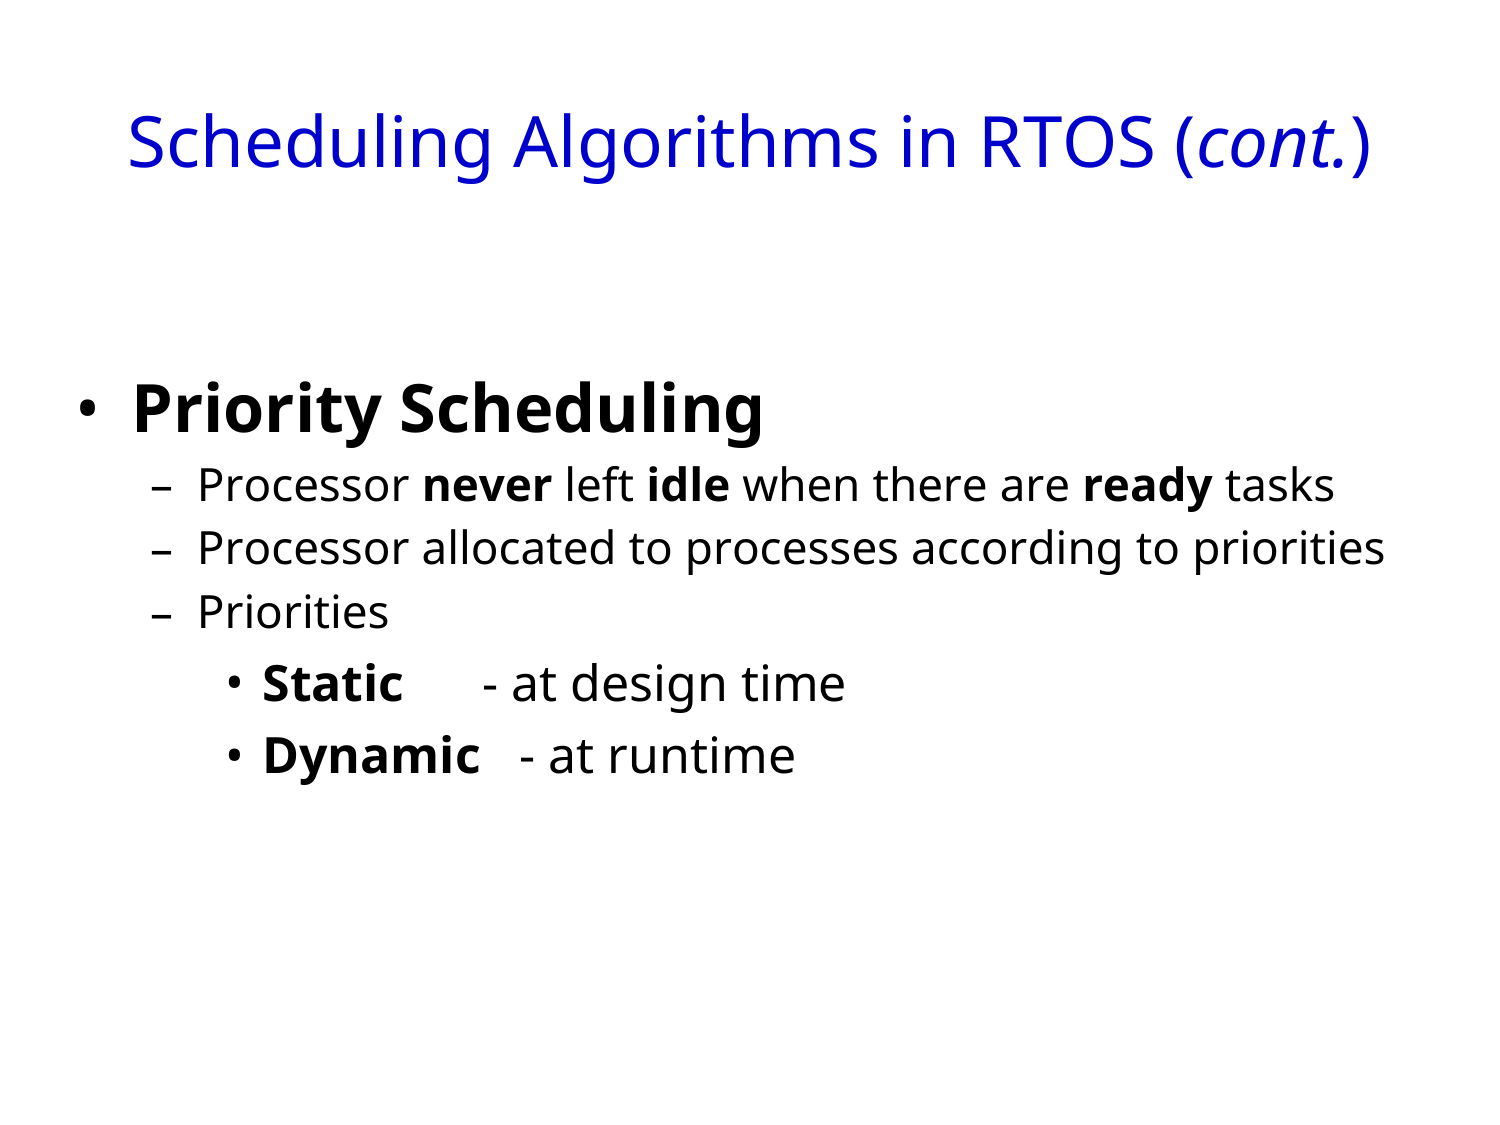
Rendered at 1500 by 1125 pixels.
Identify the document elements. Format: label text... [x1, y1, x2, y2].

list Priority Scheduling Processor never left idle when there are ready tasks Processor allocated to processes according to priorities Priorities Static - at design time Dynamic - at runtime [60, 367, 1411, 1111]
title Scheduling Algorithms in RTOS (cont.) [75, 45, 1426, 233]
